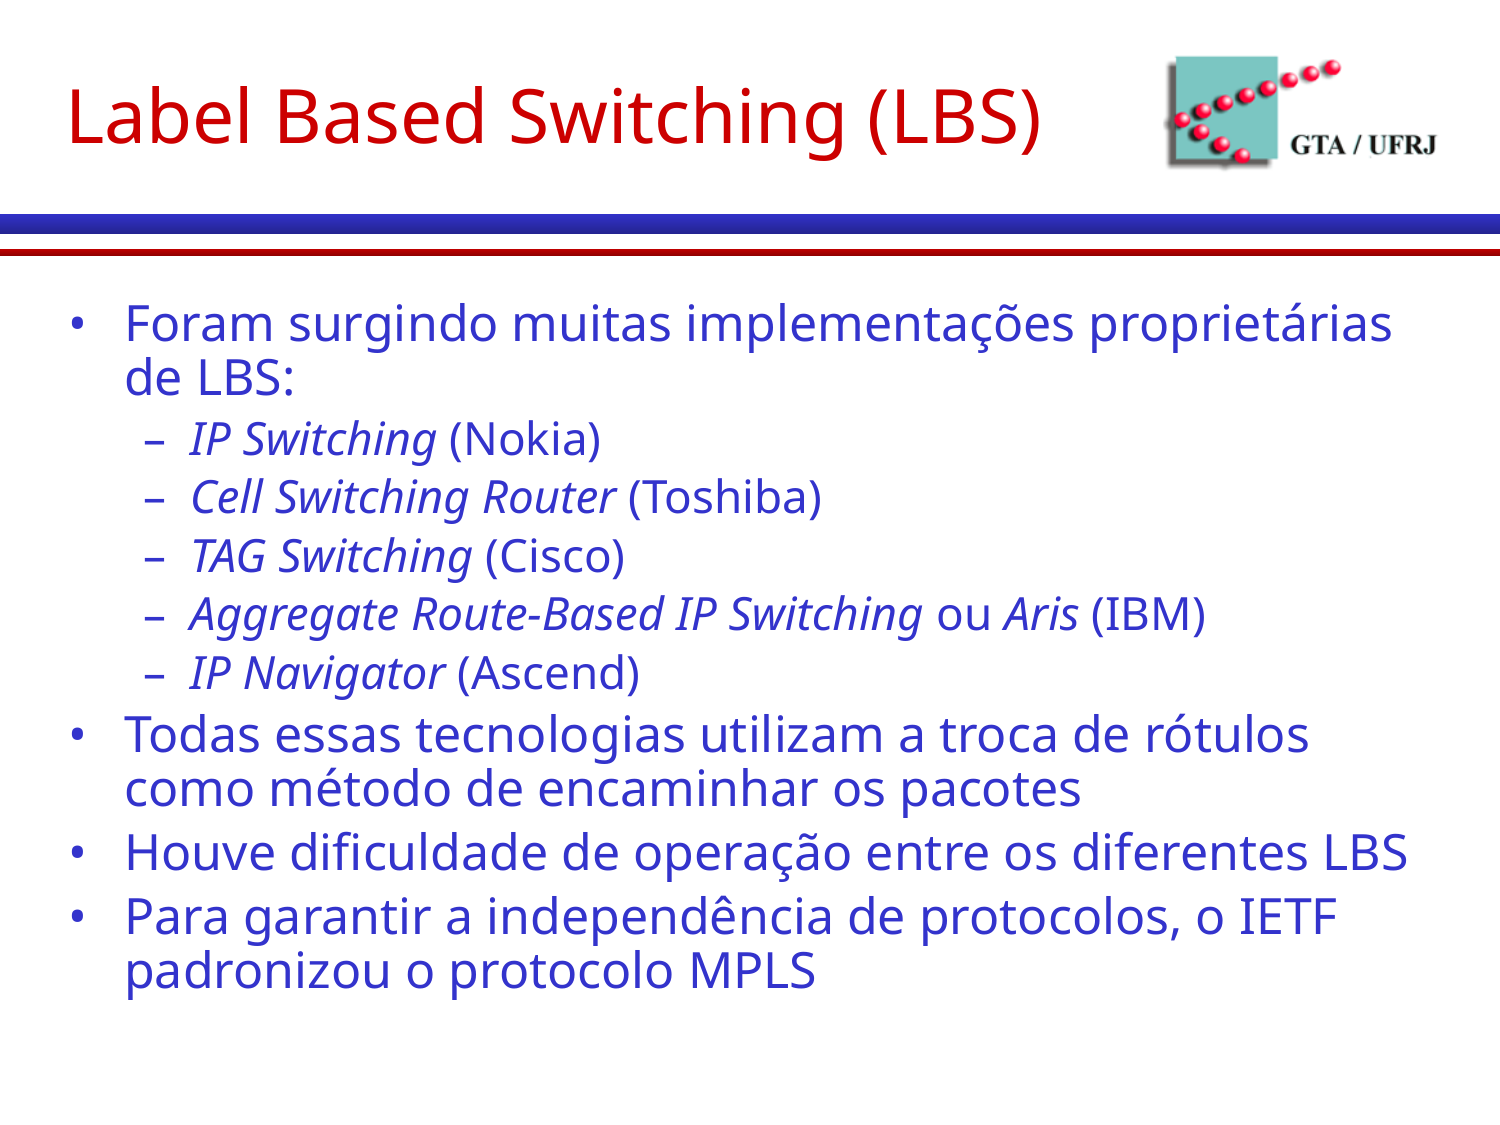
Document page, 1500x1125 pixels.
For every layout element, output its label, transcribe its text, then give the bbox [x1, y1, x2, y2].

title Label Based Switching (LBS) [50, 37, 1374, 189]
list Foram surgindo muitas implementações proprietárias de LBS: IP Switching (Nokia) Cell Switching Router (Toshiba) TAG Switching (Cisco) Aggregate Route-Based IP Switching ou Aris (IBM) IP Navigator (Ascend) Todas essas tecnologias utilizam a troca de rótulos como método de encaminhar os pacotes Houve dificuldade de operação entre os diferentes LBS Para garantir a independência de protocolos, o IETF padronizou o protocolo MPLS [53, 290, 1447, 1083]
picture [1374, 50, 1446, 174]
